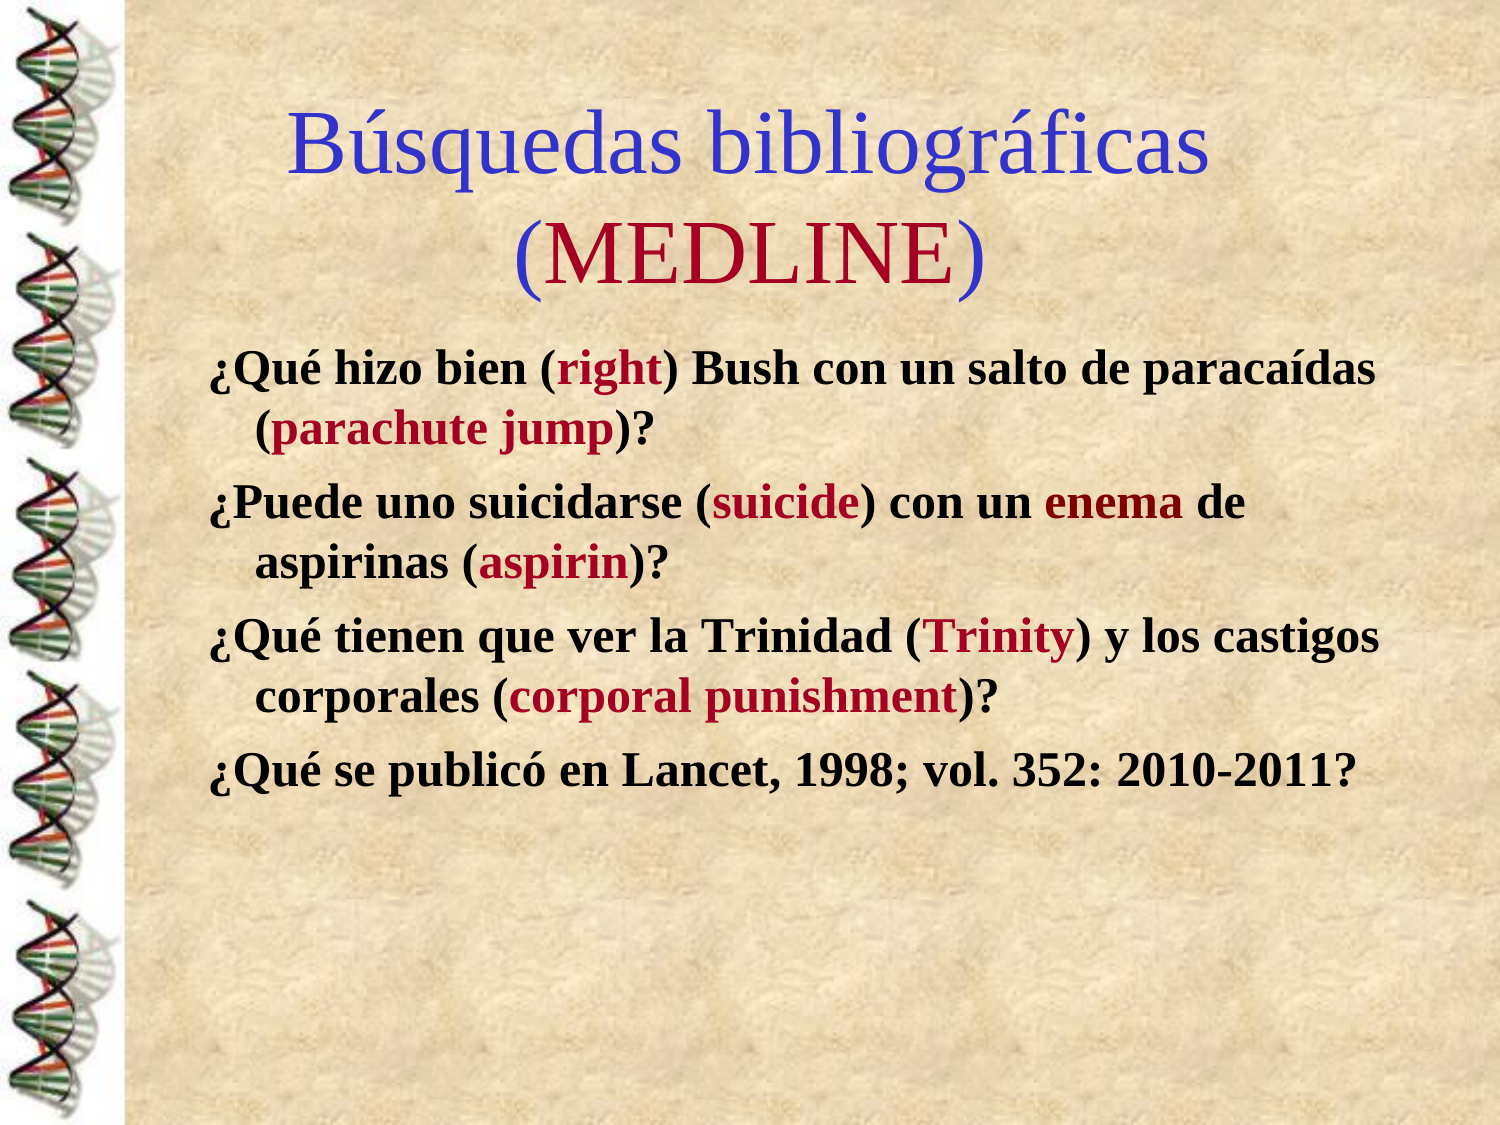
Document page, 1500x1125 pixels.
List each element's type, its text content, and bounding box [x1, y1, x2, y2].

list ¿Qué hizo bien (right) Bush con un salto de paracaídas (parachute jump)? ¿Puede uno suicidarse (suicide) con un enema de aspirinas (aspirin)? ¿Qué tienen que ver la Trinidad (Trinity) y los castigos corporales (corporal punishment)? ¿Qué se publicó en Lancet, 1998; vol. 352: 2010-2011? [117, 328, 1406, 1125]
title Búsquedas bibliográficas (MEDLINE) [112, 54, 1388, 334]
picture [0, 0, 1500, 1125]
